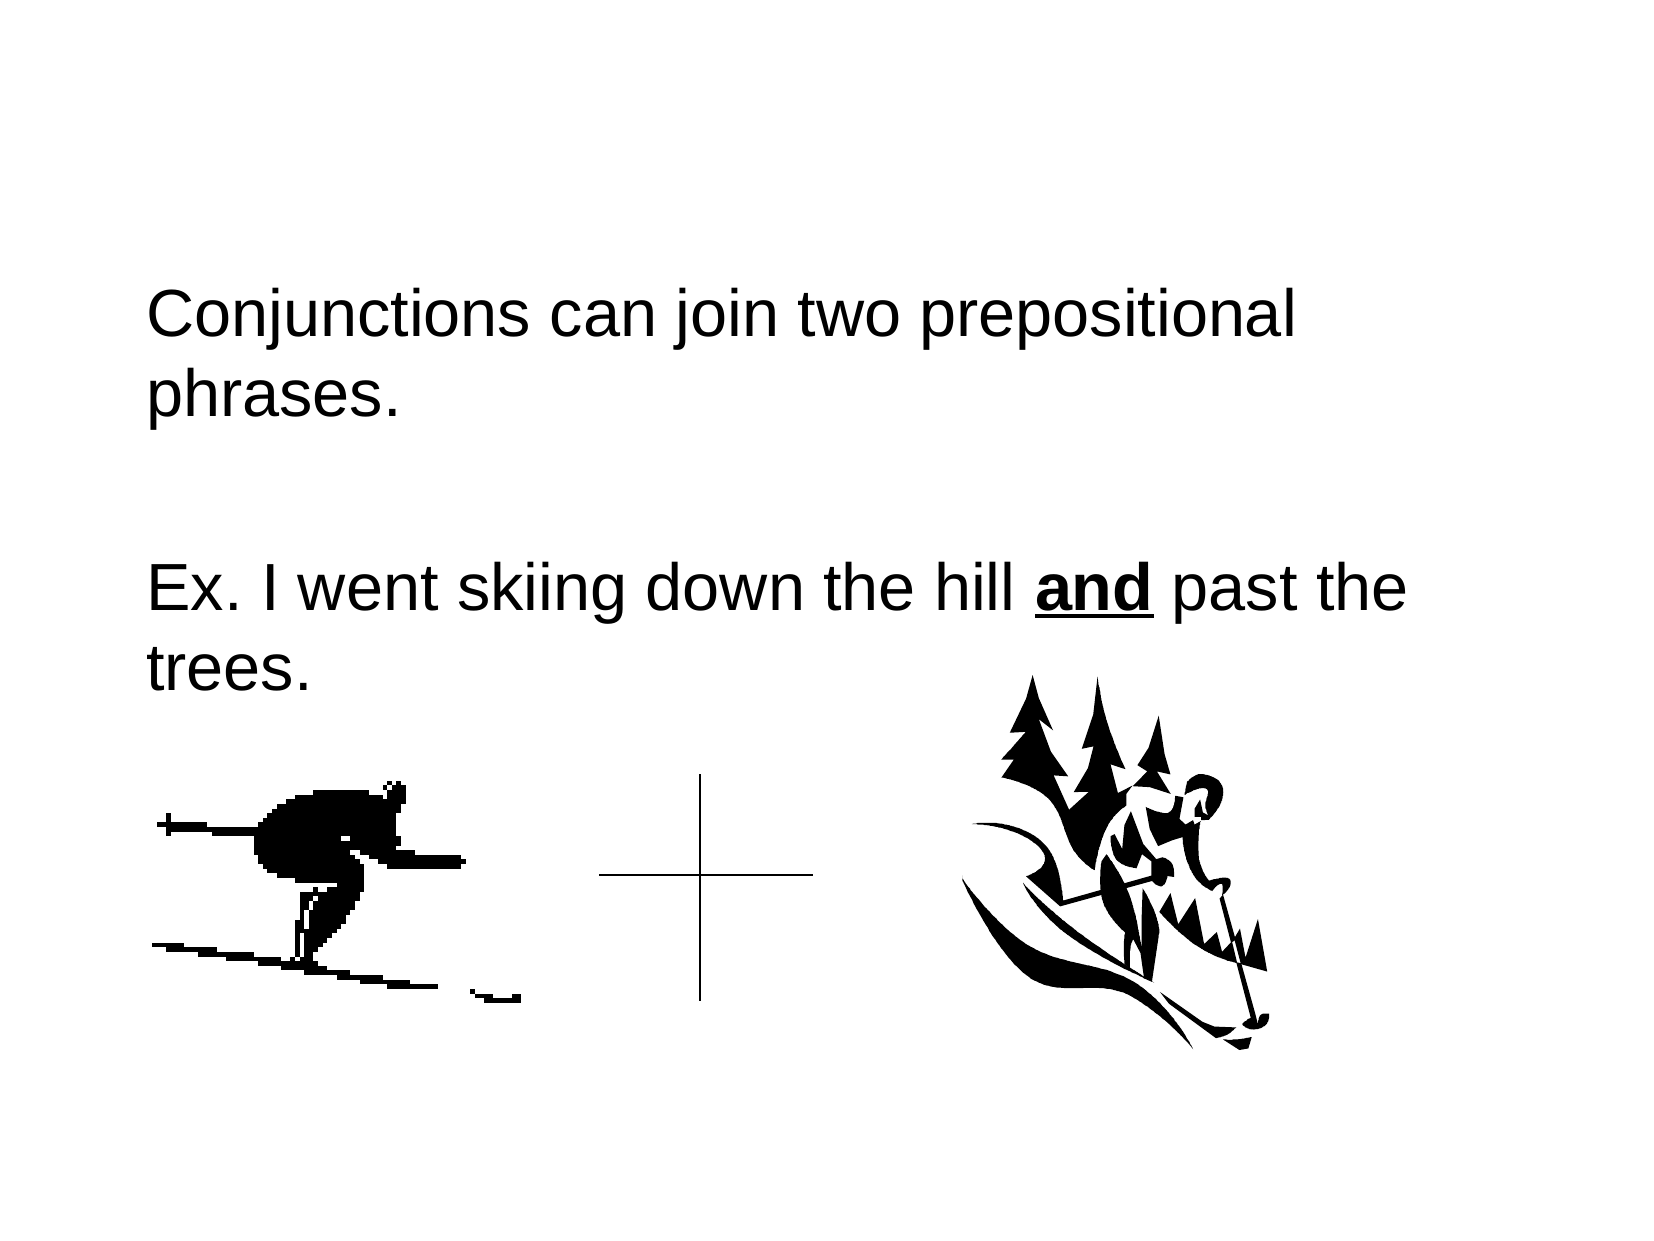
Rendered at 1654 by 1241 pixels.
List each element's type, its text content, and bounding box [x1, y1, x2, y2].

picture [962, 675, 1270, 1051]
picture [125, 749, 526, 1031]
list Conjunctions can join two prepositional phrases. Ex. I went skiing down the hill and past the trees. [75, 262, 1426, 1005]
